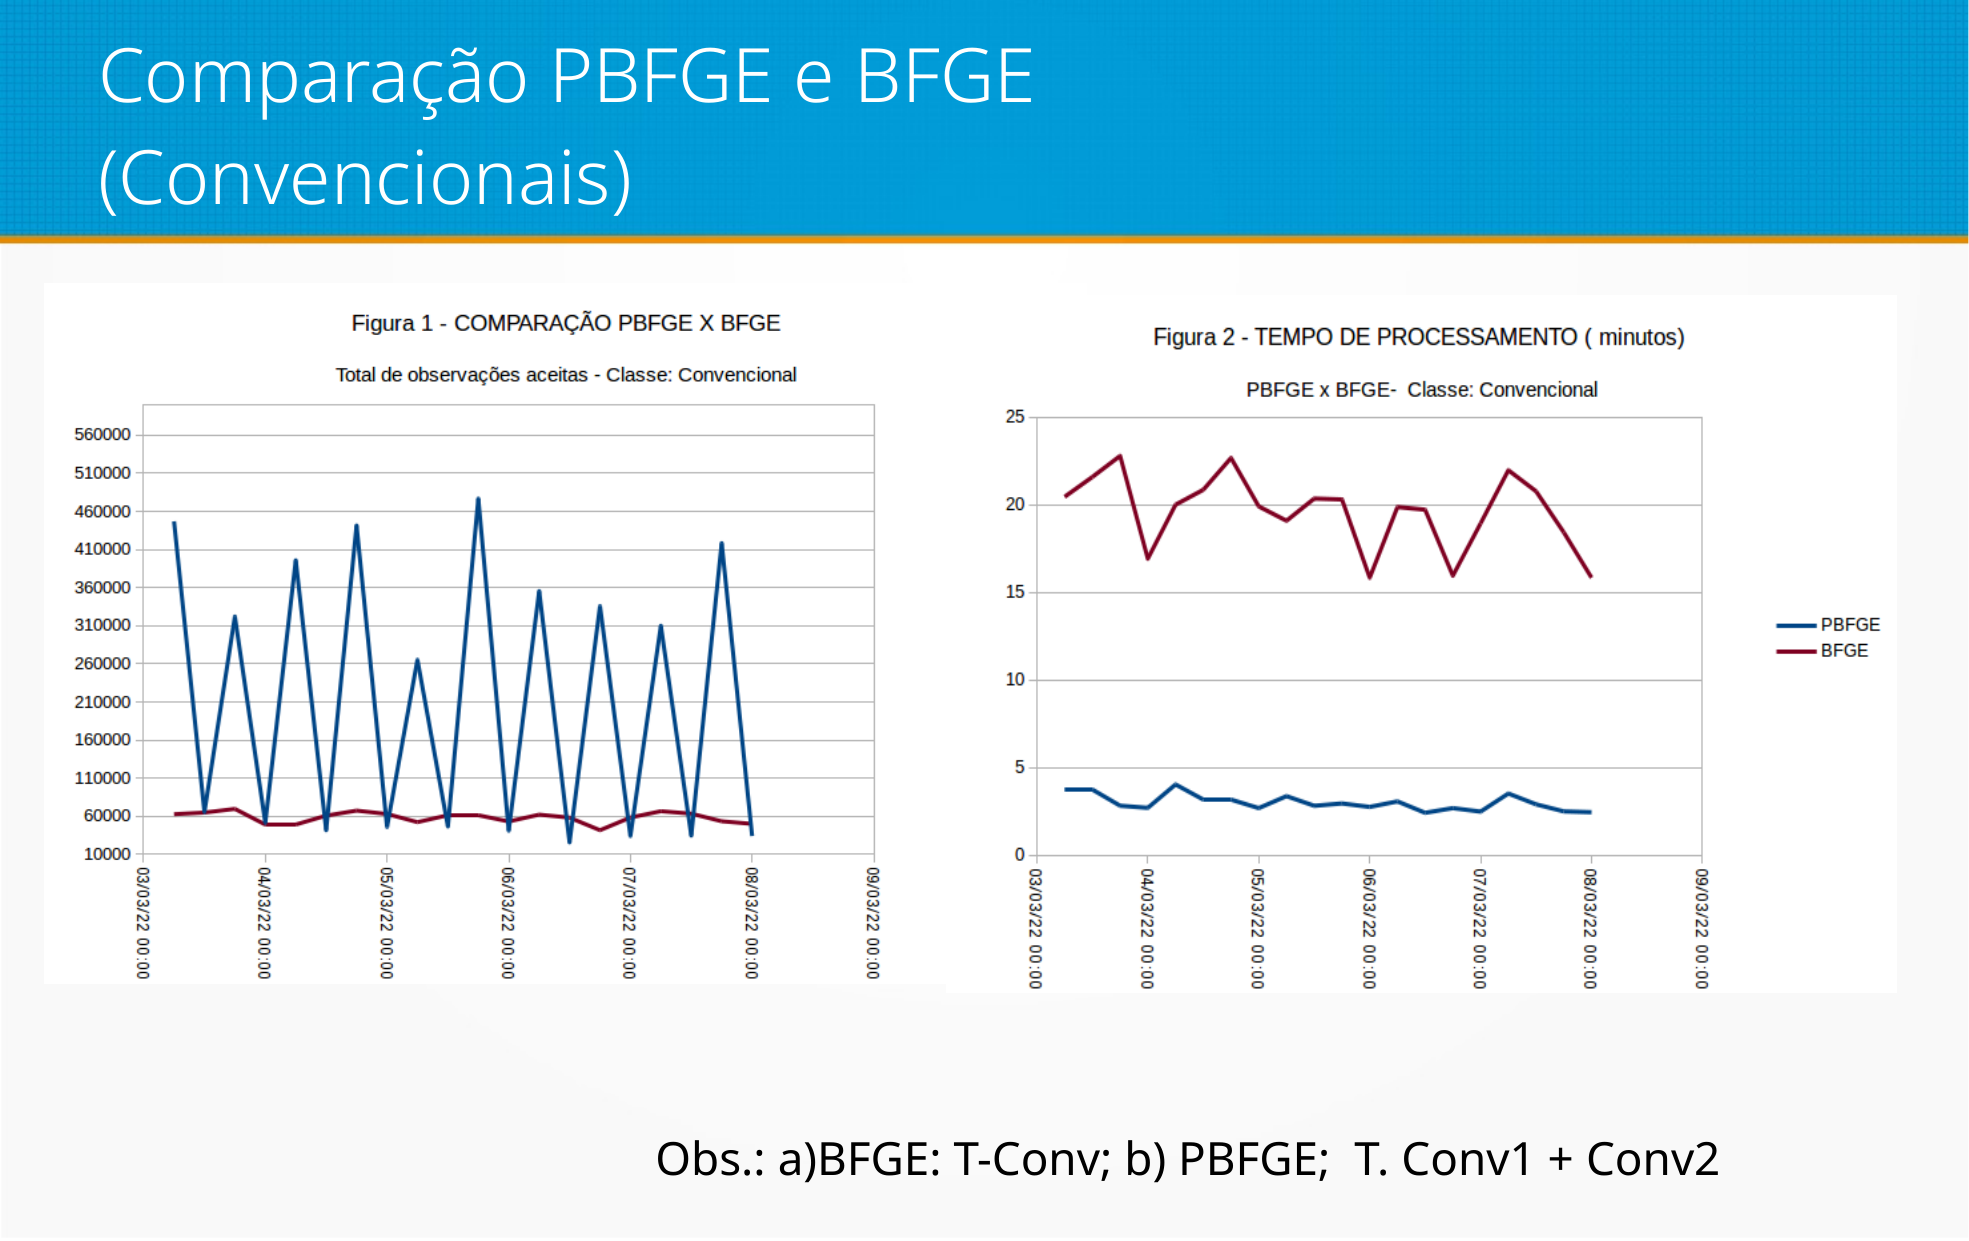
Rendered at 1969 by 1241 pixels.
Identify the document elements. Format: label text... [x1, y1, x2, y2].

text_box Obs.: a)BFGE: T-Conv; b) PBFGE; T. Conv1 + Conv2 [649, 1098, 1961, 1217]
title Comparação PBFGE e BFGE (Convencionais) [98, 19, 1870, 227]
picture [0, 233, 1969, 1241]
